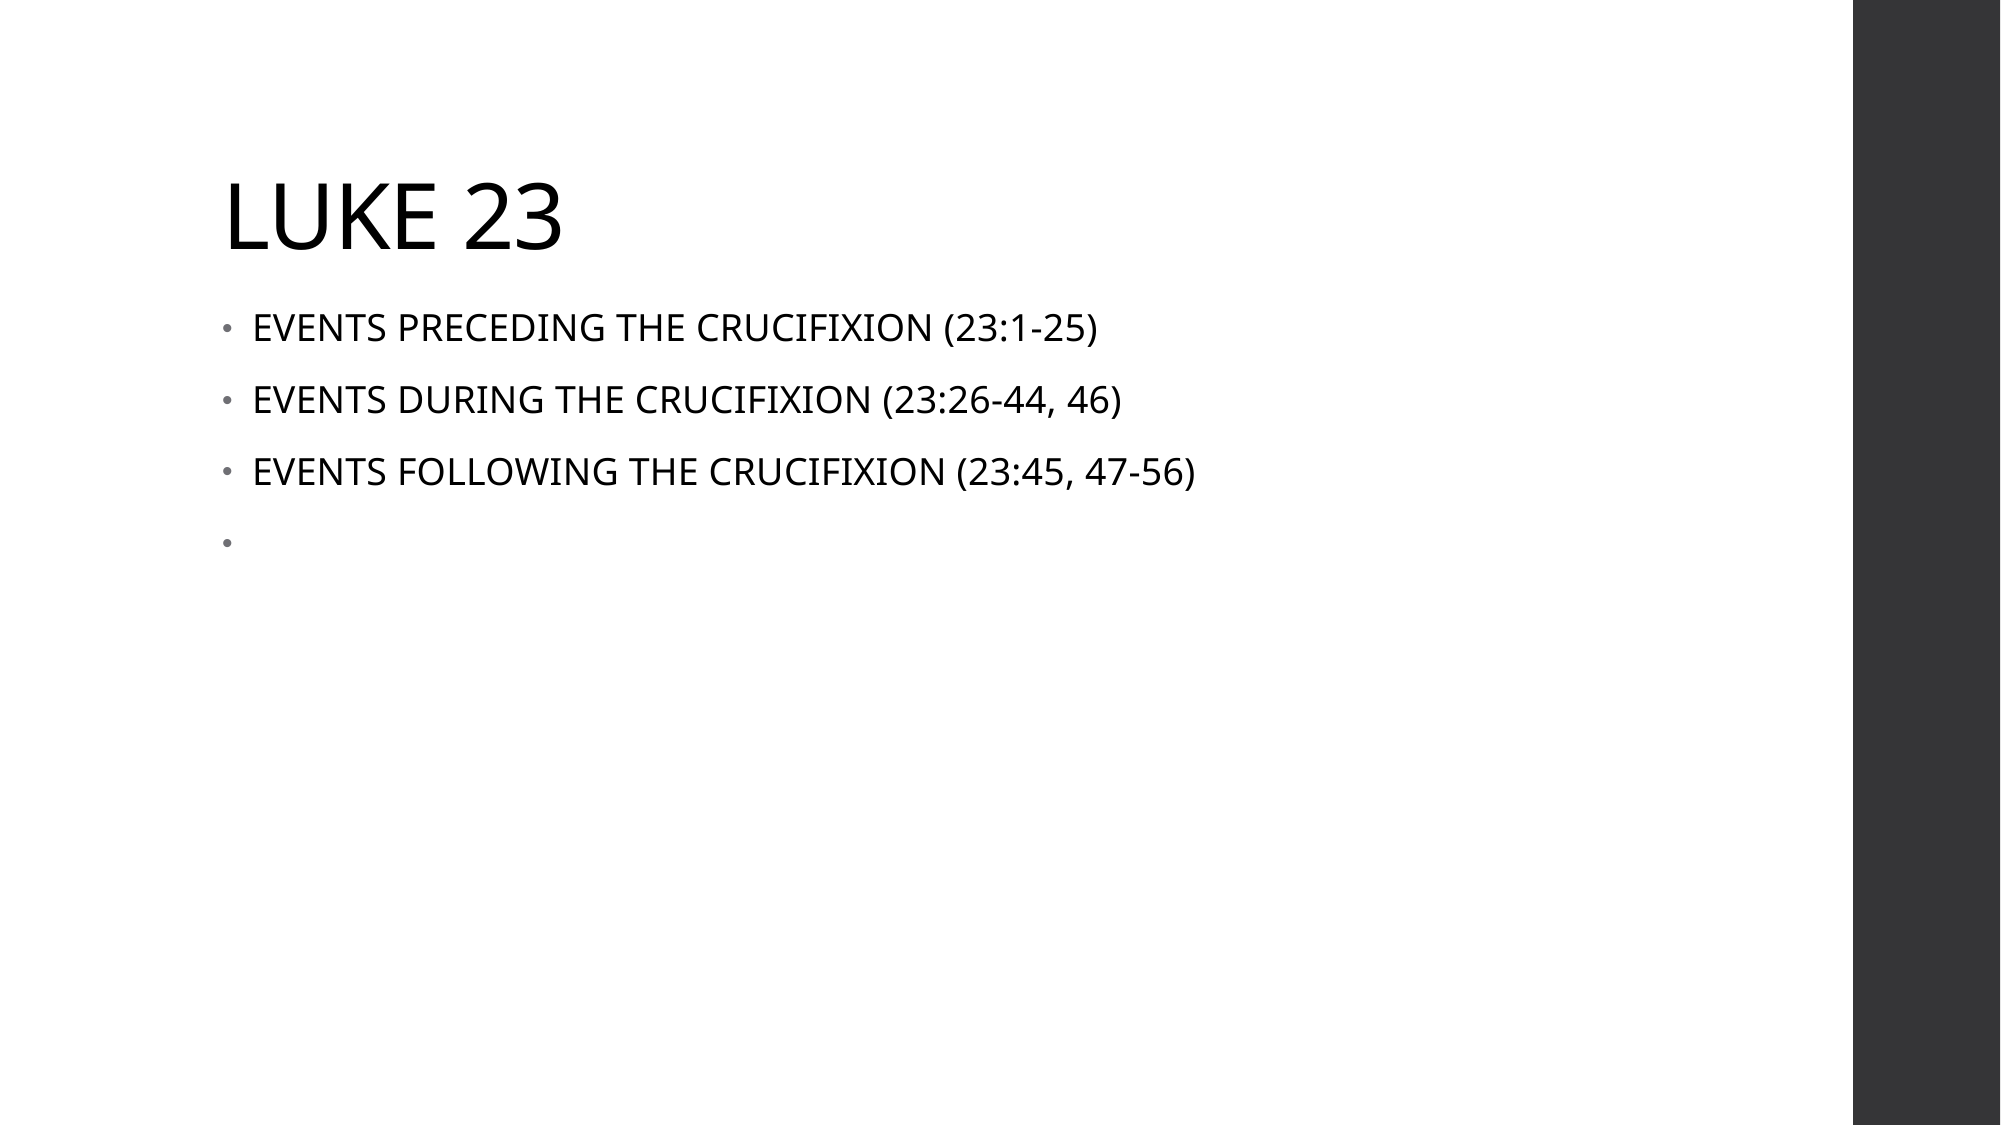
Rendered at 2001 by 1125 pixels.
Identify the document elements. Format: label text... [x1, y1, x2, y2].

title LUKE 23 [206, 60, 1797, 278]
list EVENTS PRECEDING THE CRUCIFIXION (23:1-25) EVENTS DURING THE CRUCIFIXION (23:26-44, 46) EVENTS FOLLOWING THE CRUCIFIXION (23:45, 47-56) [206, 299, 1617, 1014]
